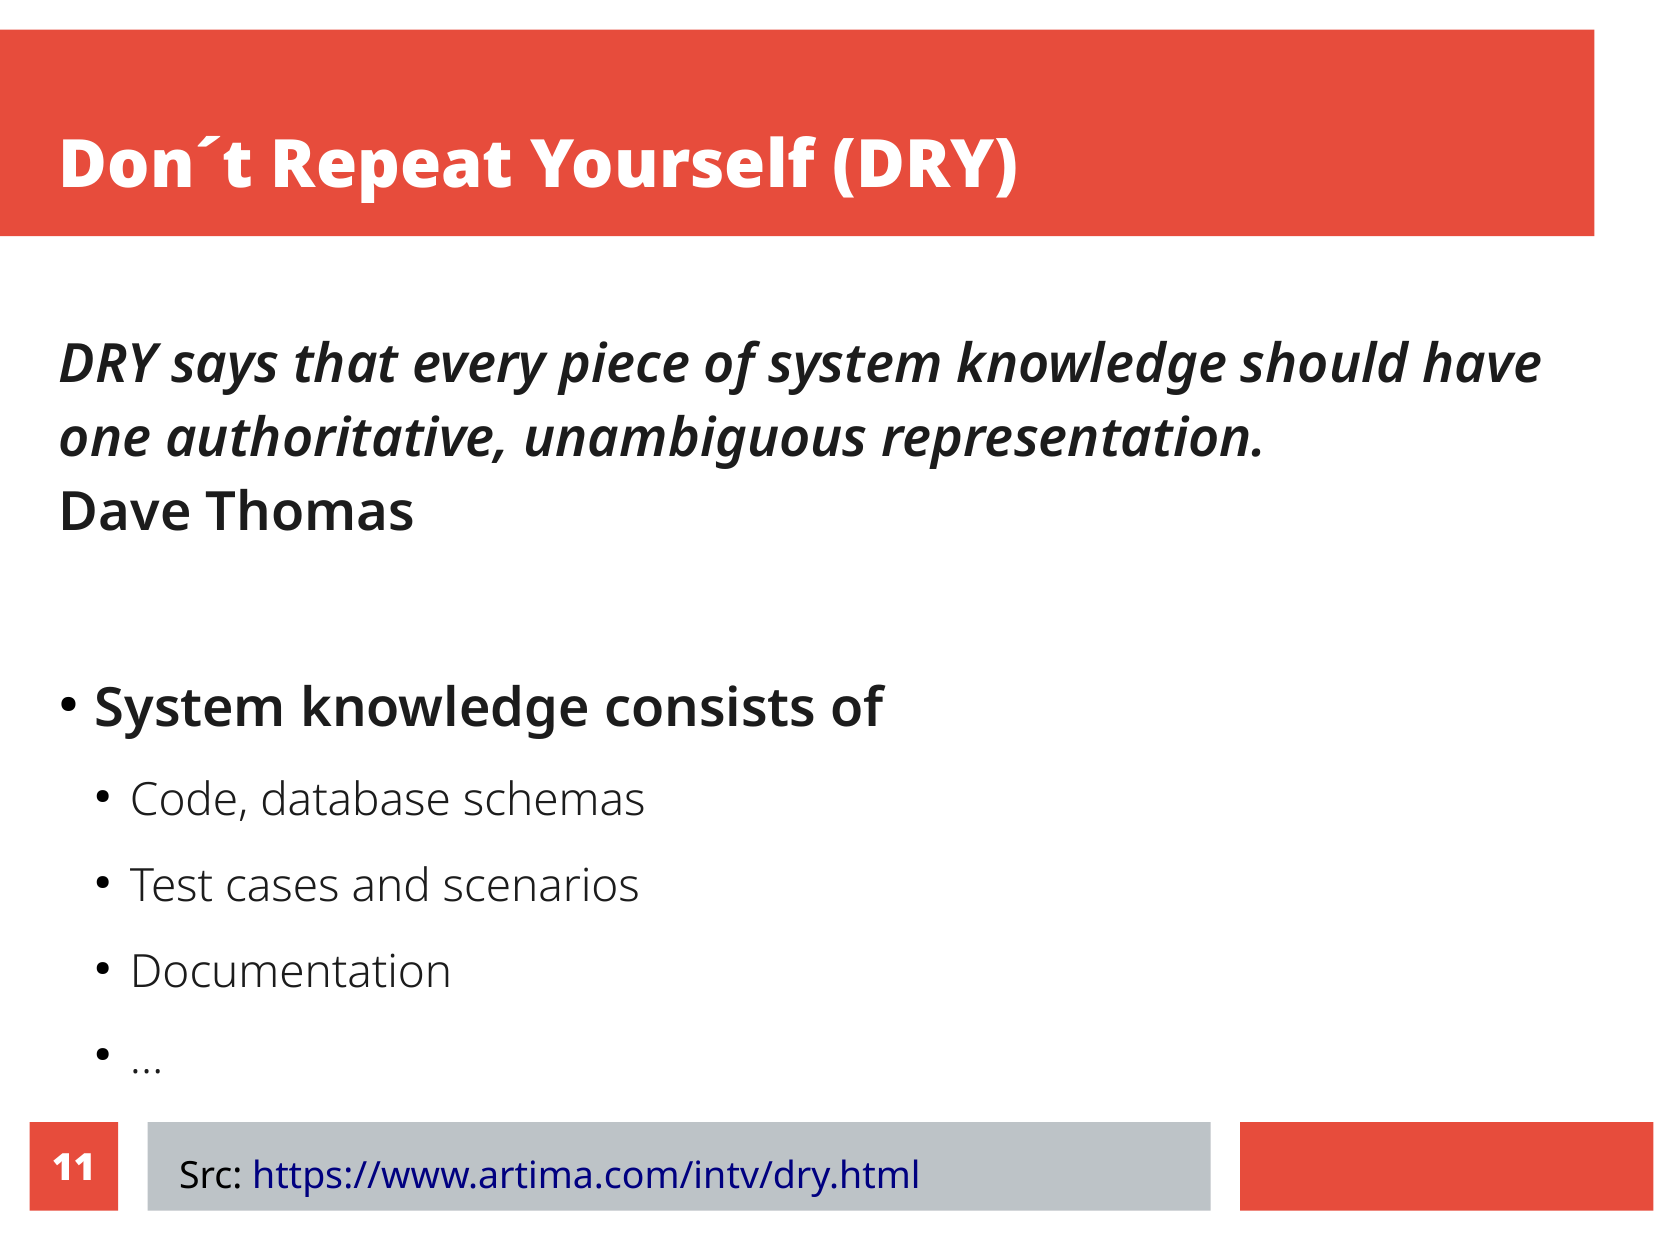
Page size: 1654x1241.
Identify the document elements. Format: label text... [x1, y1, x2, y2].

text_box Src: https://www.artima.com/intv/dry.html [164, 1141, 1628, 1204]
list DRY says that every piece of system knowledge should have one authoritative, unambiguous representation. Dave Thomas System knowledge consists of Code, database schemas Test cases and scenarios Documentation … [59, 324, 1565, 1093]
title Don´t Repeat Yourself (DRY) [59, 59, 1595, 207]
